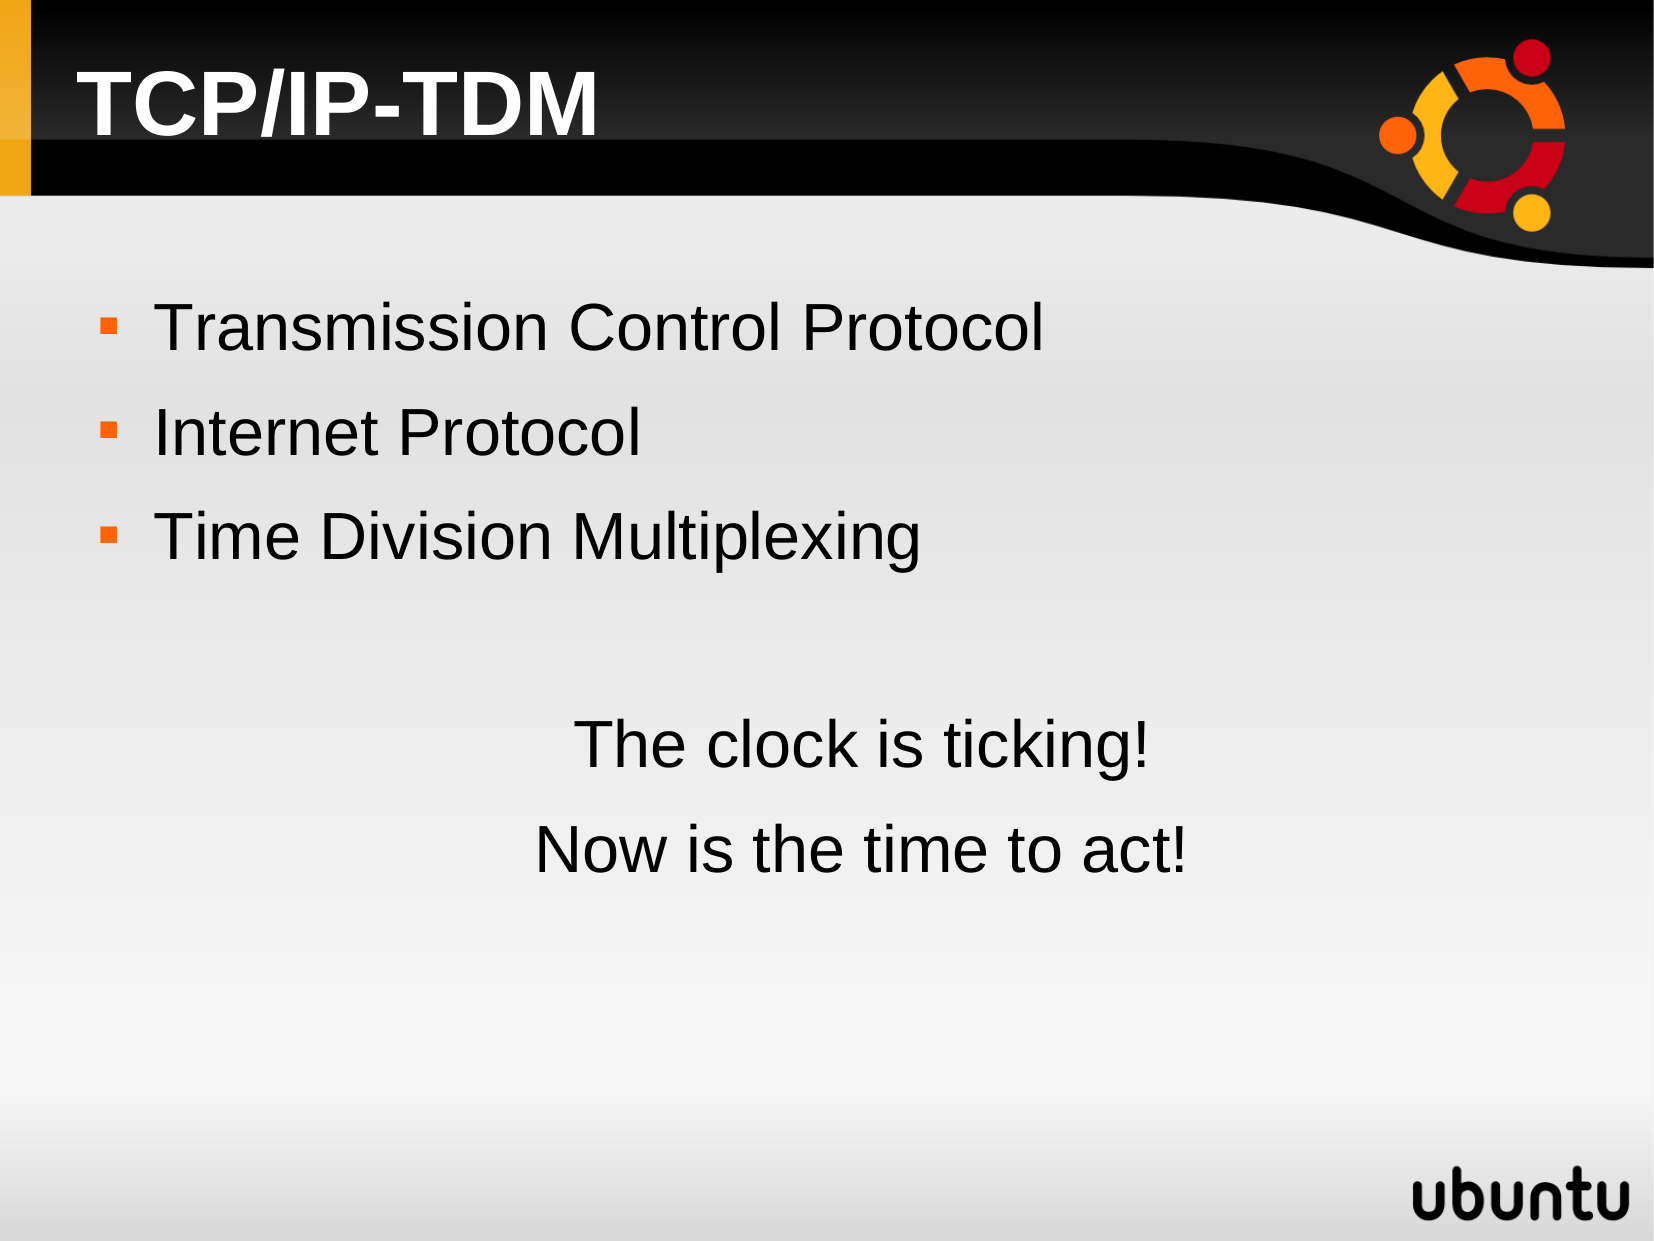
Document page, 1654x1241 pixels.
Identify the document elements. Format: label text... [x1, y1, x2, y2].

title TCP/IP-TDM [76, 7, 1565, 200]
picture [0, 0, 1654, 1241]
list Transmission Control Protocol Internet Protocol Time Division Multiplexing The clock is ticking! Now is the time to act! [82, 290, 1571, 1094]
